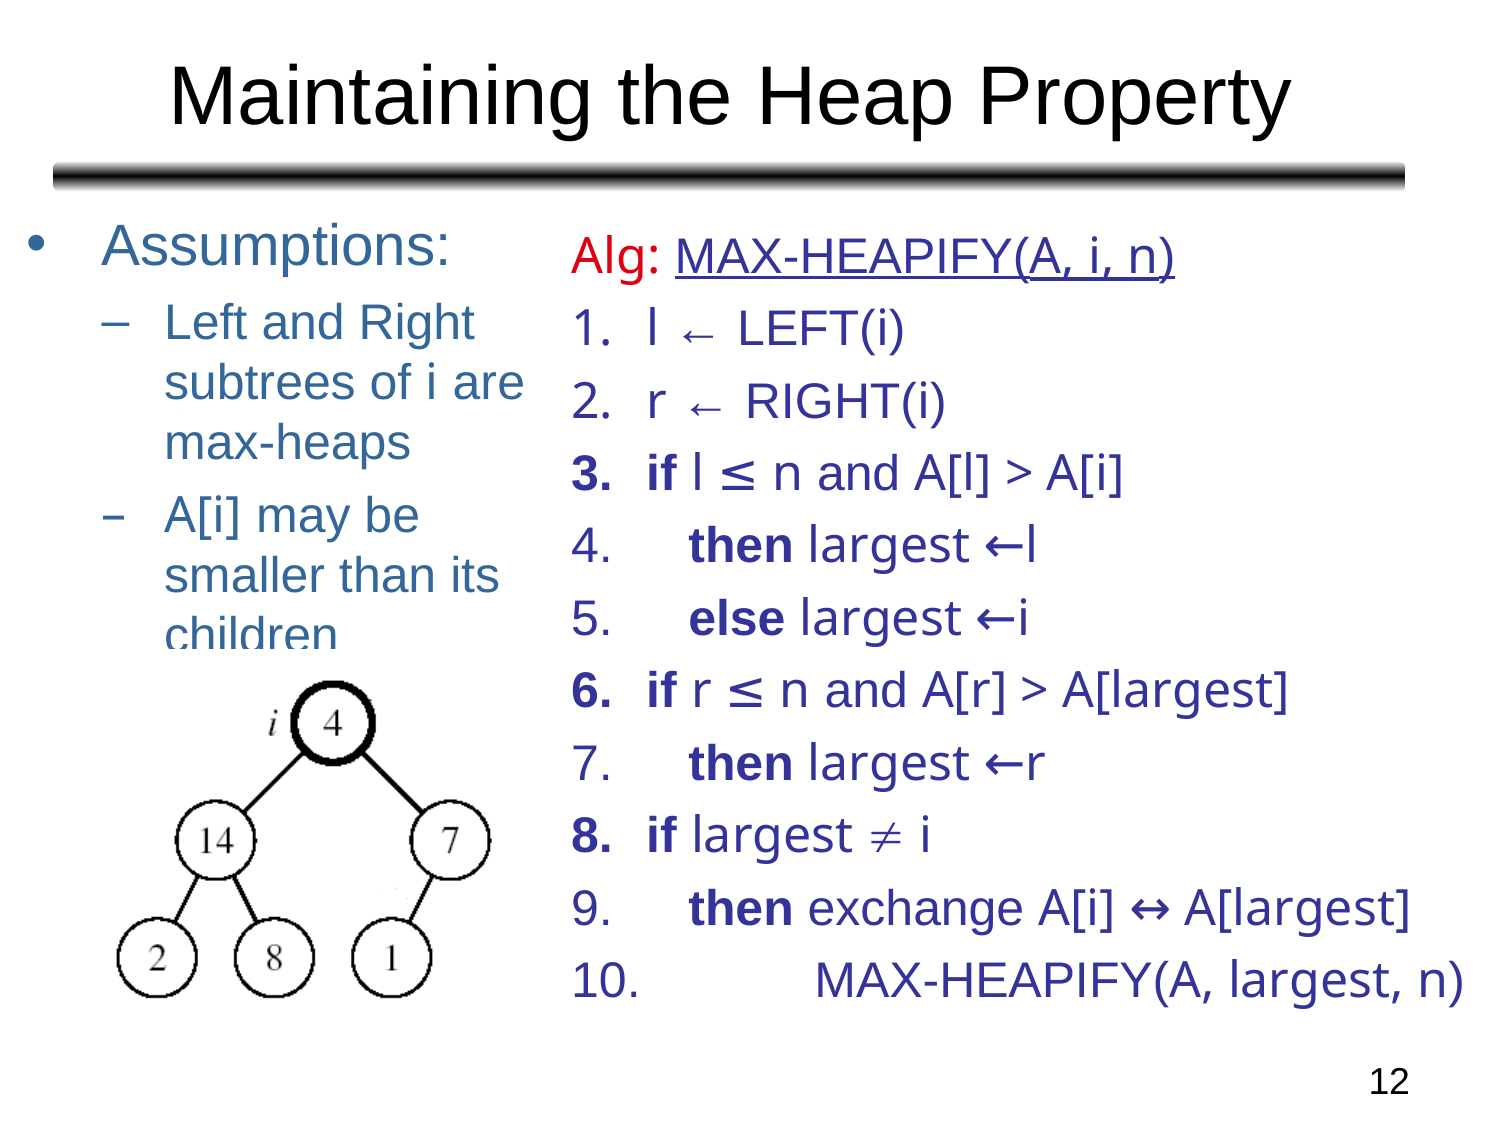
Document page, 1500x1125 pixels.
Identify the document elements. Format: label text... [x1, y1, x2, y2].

title Maintaining the Heap Property [55, 16, 1406, 166]
text_box Alg: MAX-HEAPIFY(A, i, n) l ← LEFT(i) r ← RIGHT(i) if l ≤ n and A[l] > A[i] then largest ←l else largest ←i if r ≤ n and A[r] > A[largest] then largest ←r if largest  i then exchange A[i] ↔ A[largest] MAX-HEAPIFY(A, largest, n) [556, 142, 1499, 1048]
chart [88, 650, 502, 1004]
list Assumptions: Left and Right subtrees of i are max-heaps A[i] may be smaller than its children [11, 200, 542, 715]
